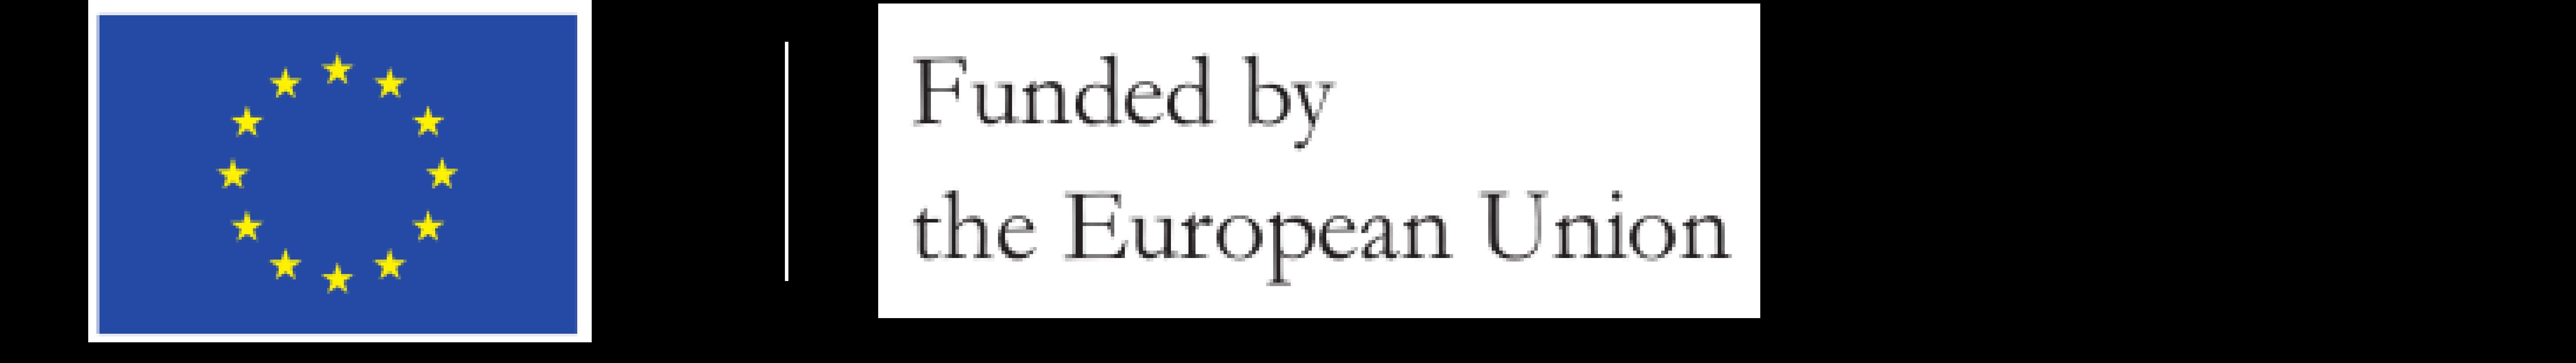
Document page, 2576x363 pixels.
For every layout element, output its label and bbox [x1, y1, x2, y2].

text_box [0, 0, 2576, 363]
picture [88, 0, 592, 342]
picture [878, 4, 1760, 318]
